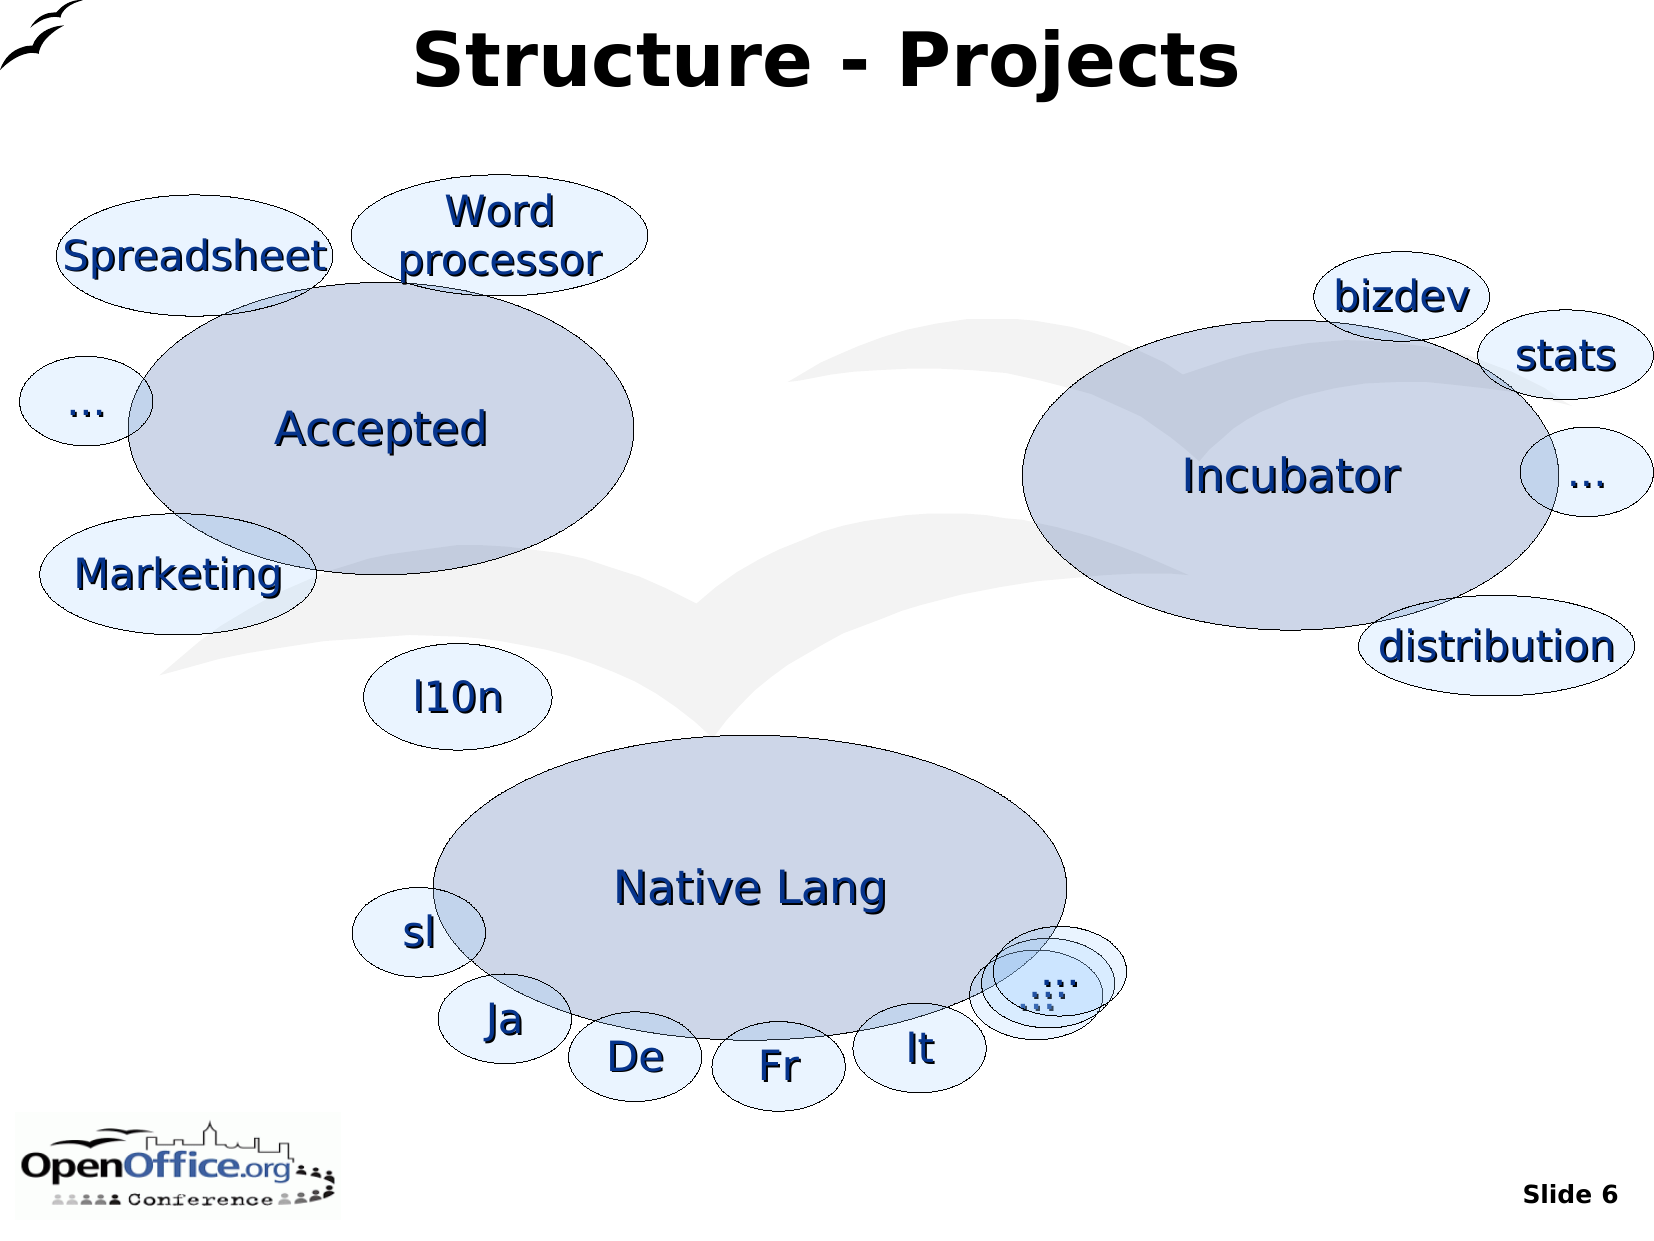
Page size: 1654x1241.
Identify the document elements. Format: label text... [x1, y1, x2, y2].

text_box stats [1477, 309, 1654, 400]
text_box distribution [1358, 595, 1635, 696]
text_box Accepted [128, 282, 634, 575]
text_box Native Lang [433, 735, 1067, 1040]
text_box ... [1520, 427, 1654, 517]
text_box Word processor [351, 174, 648, 296]
text_box Marketing [39, 513, 317, 635]
text_box ... [981, 952, 1108, 1028]
text_box De [568, 1011, 702, 1102]
text_box ... [993, 926, 1127, 1017]
text_box ... [969, 964, 1096, 1040]
text_box sl [352, 887, 486, 978]
text_box ... [19, 356, 153, 446]
text_box bizdev [1313, 251, 1490, 342]
picture [15, 1112, 341, 1220]
text_box Ja [438, 973, 572, 1064]
text_box Incubator [1022, 320, 1552, 631]
title Structure - Projects [0, 0, 1654, 121]
text_box Spreadsheet [56, 194, 333, 317]
text_box It [852, 1003, 987, 1093]
text_box l10n [363, 643, 553, 751]
text_box Fr [711, 1021, 846, 1112]
